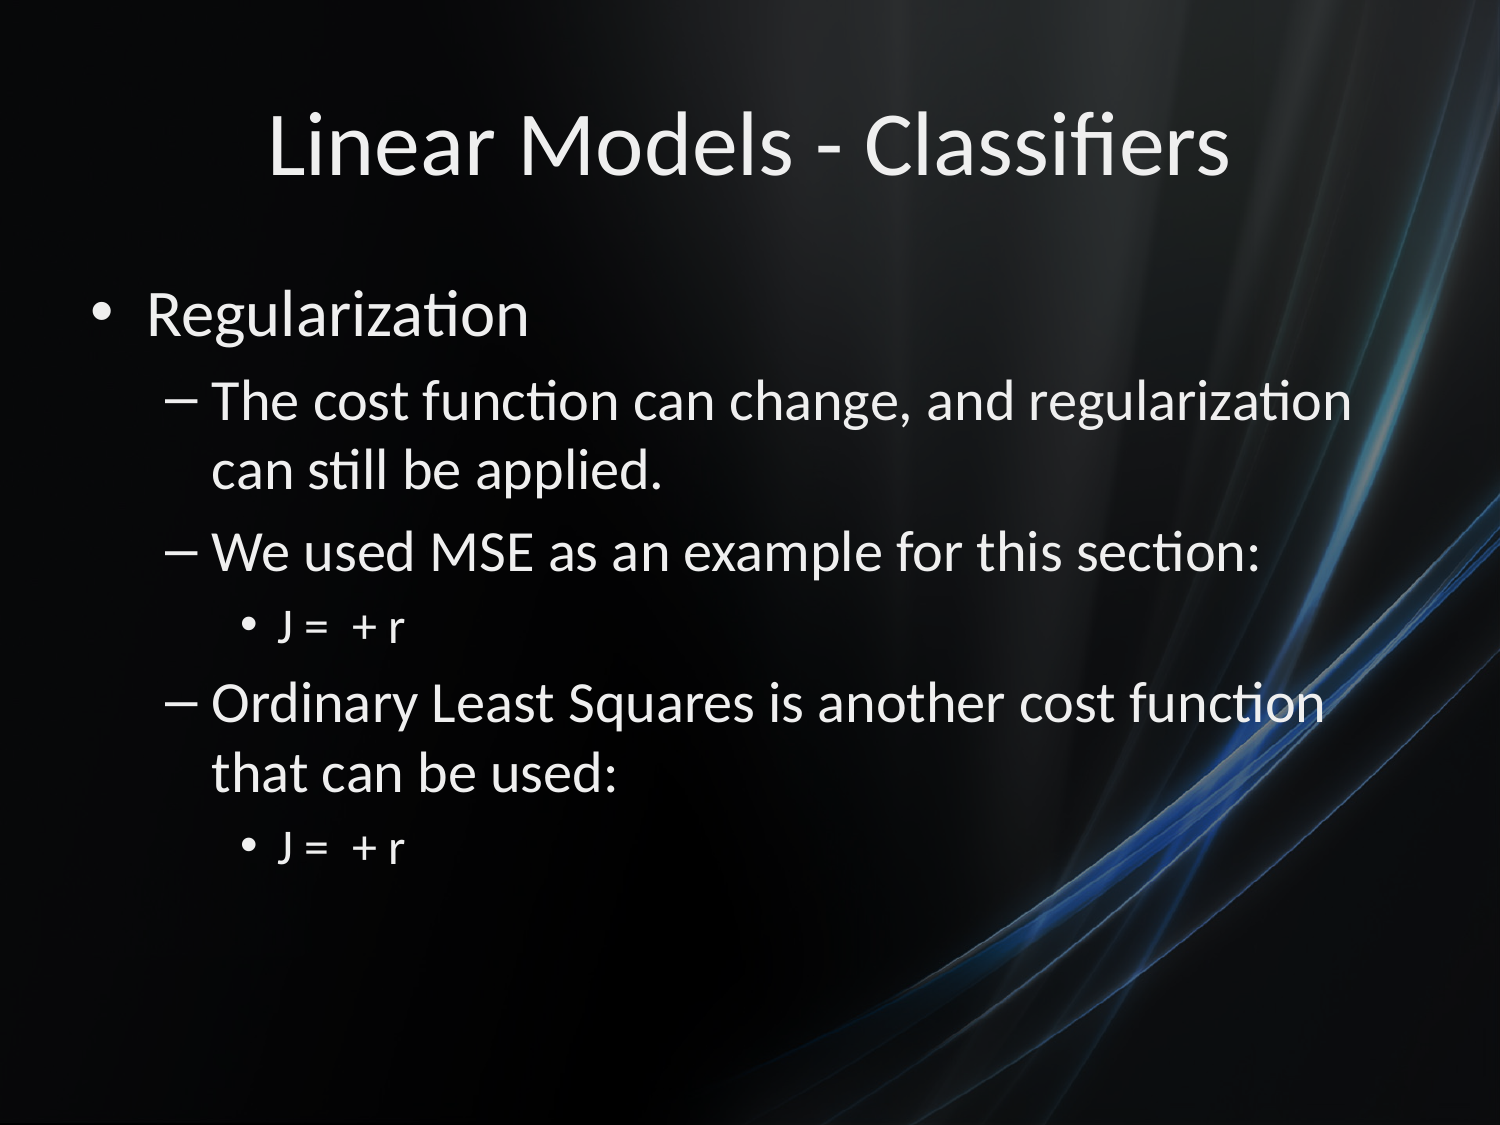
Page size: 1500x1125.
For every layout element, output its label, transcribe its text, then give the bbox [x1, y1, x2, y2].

picture [0, 0, 1500, 1125]
title Linear Models - Classifiers [75, 45, 1425, 233]
list Regularization The cost function can change, and regularization can still be applied. We used MSE as an example for this section: J = + r Ordinary Least Squares is another cost function that can be used: J = + r [75, 262, 1425, 1005]
